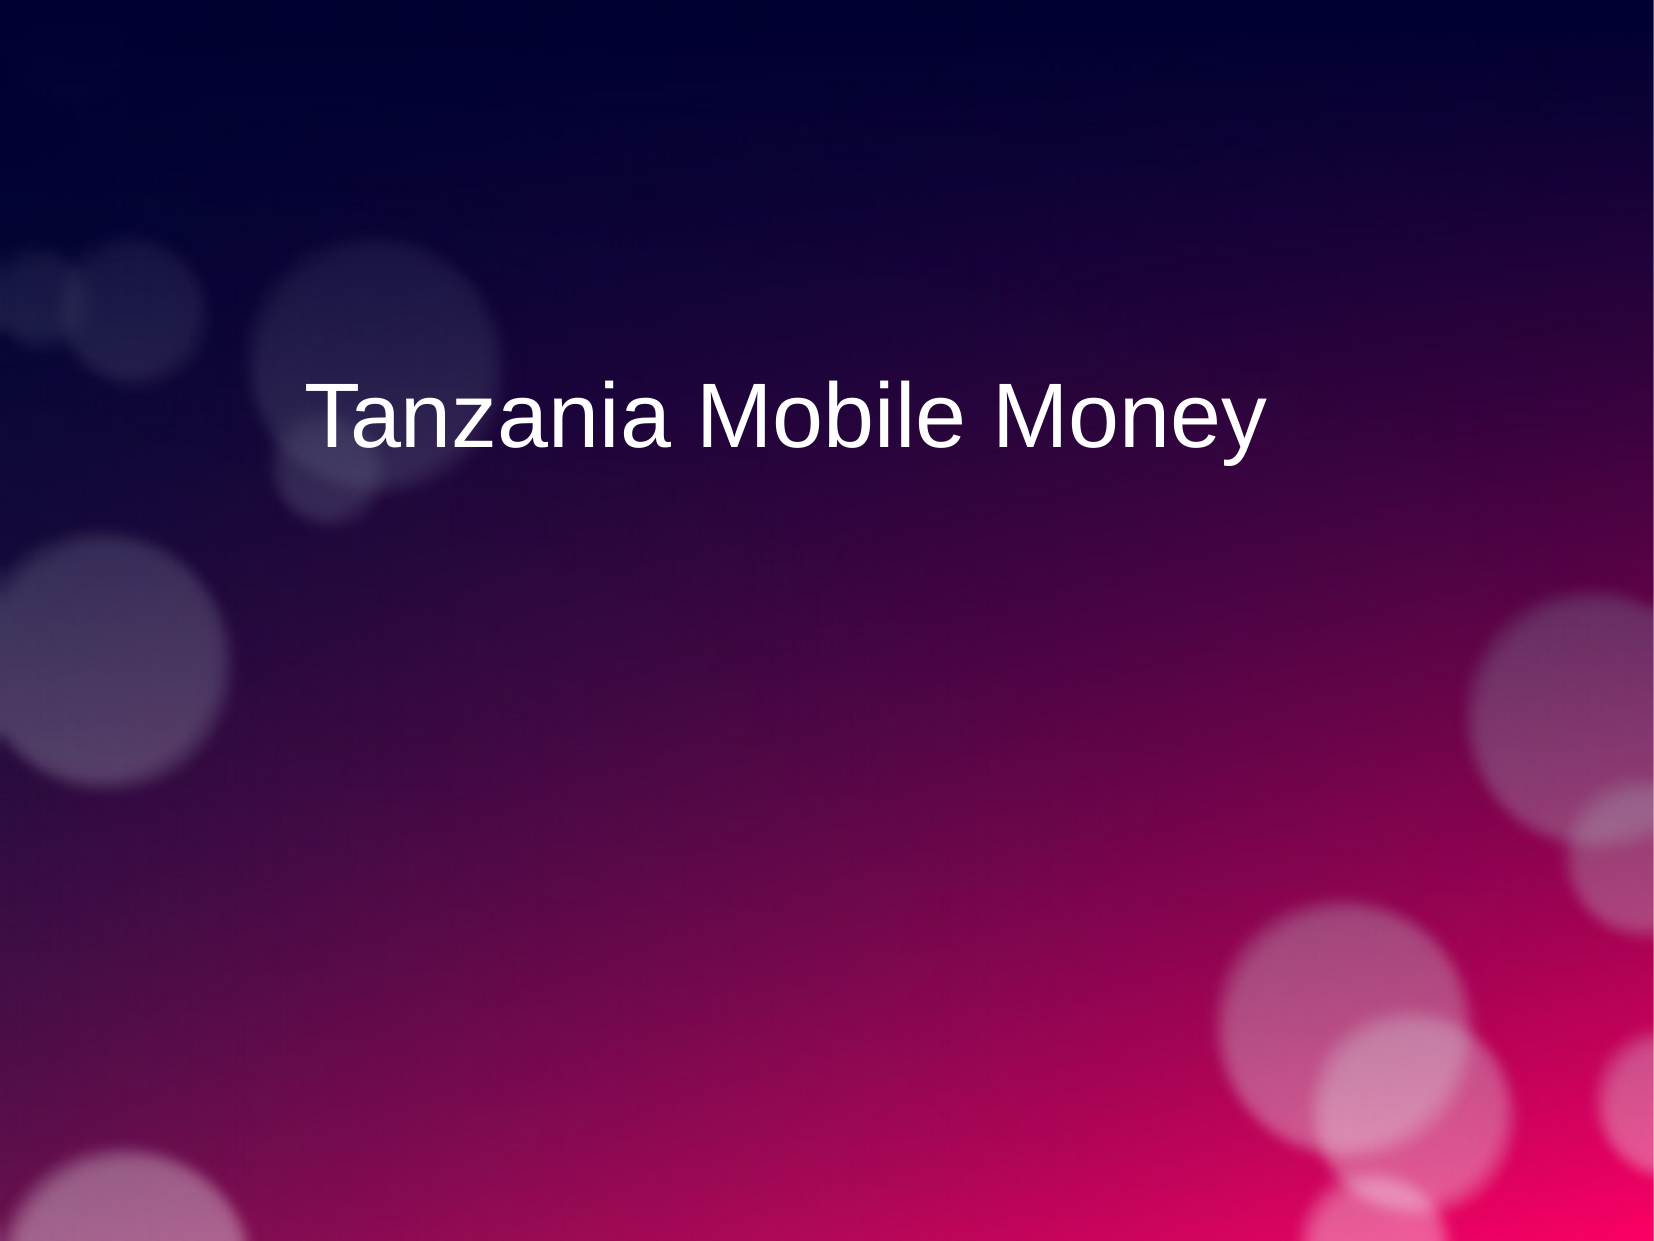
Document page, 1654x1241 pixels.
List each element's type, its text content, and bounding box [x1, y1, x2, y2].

picture [0, 0, 1654, 1241]
title Tanzania Mobile Money [82, 312, 1571, 520]
